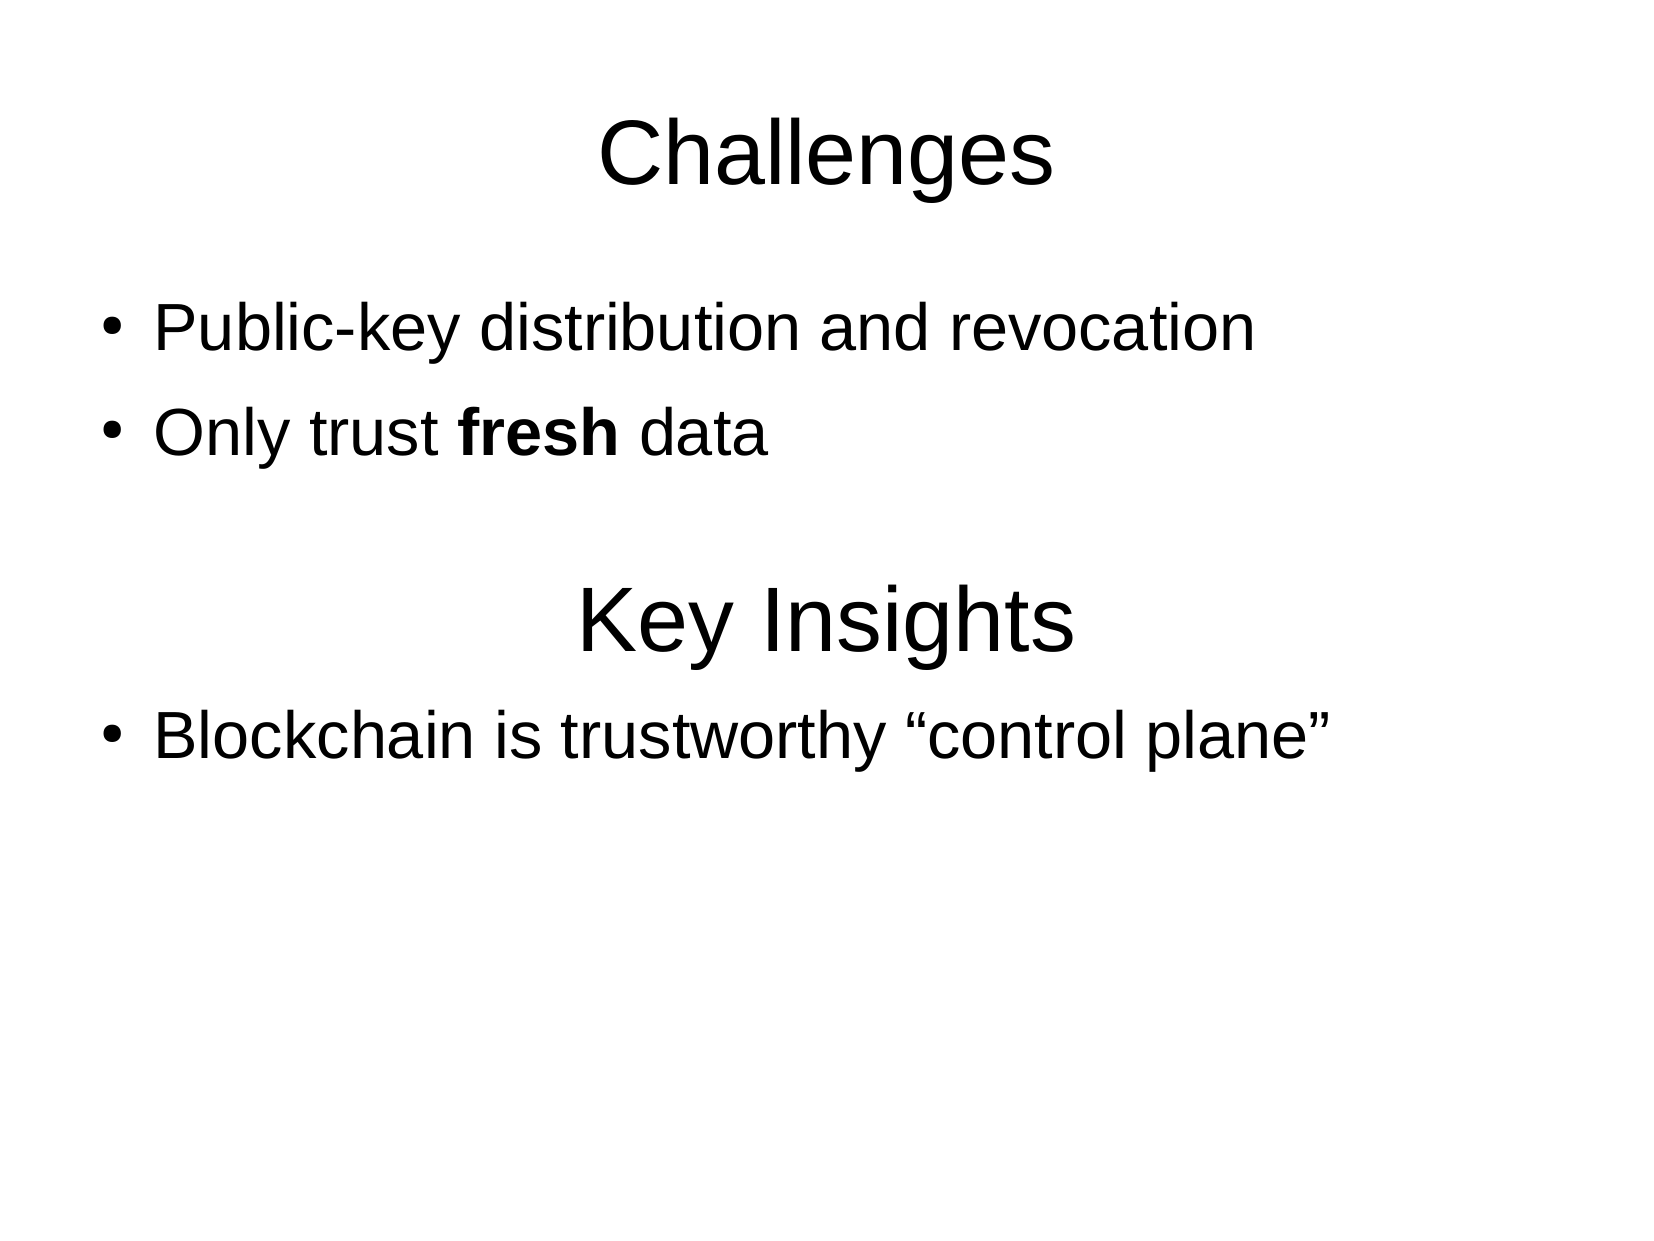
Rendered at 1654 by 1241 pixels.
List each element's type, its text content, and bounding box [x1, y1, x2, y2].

list Public-key distribution and revocation Only trust fresh data [82, 290, 1571, 515]
title Key Insights [82, 515, 1571, 697]
list Blockchain is trustworthy “control plane” [82, 697, 1571, 993]
title Challenges [82, 49, 1571, 257]
